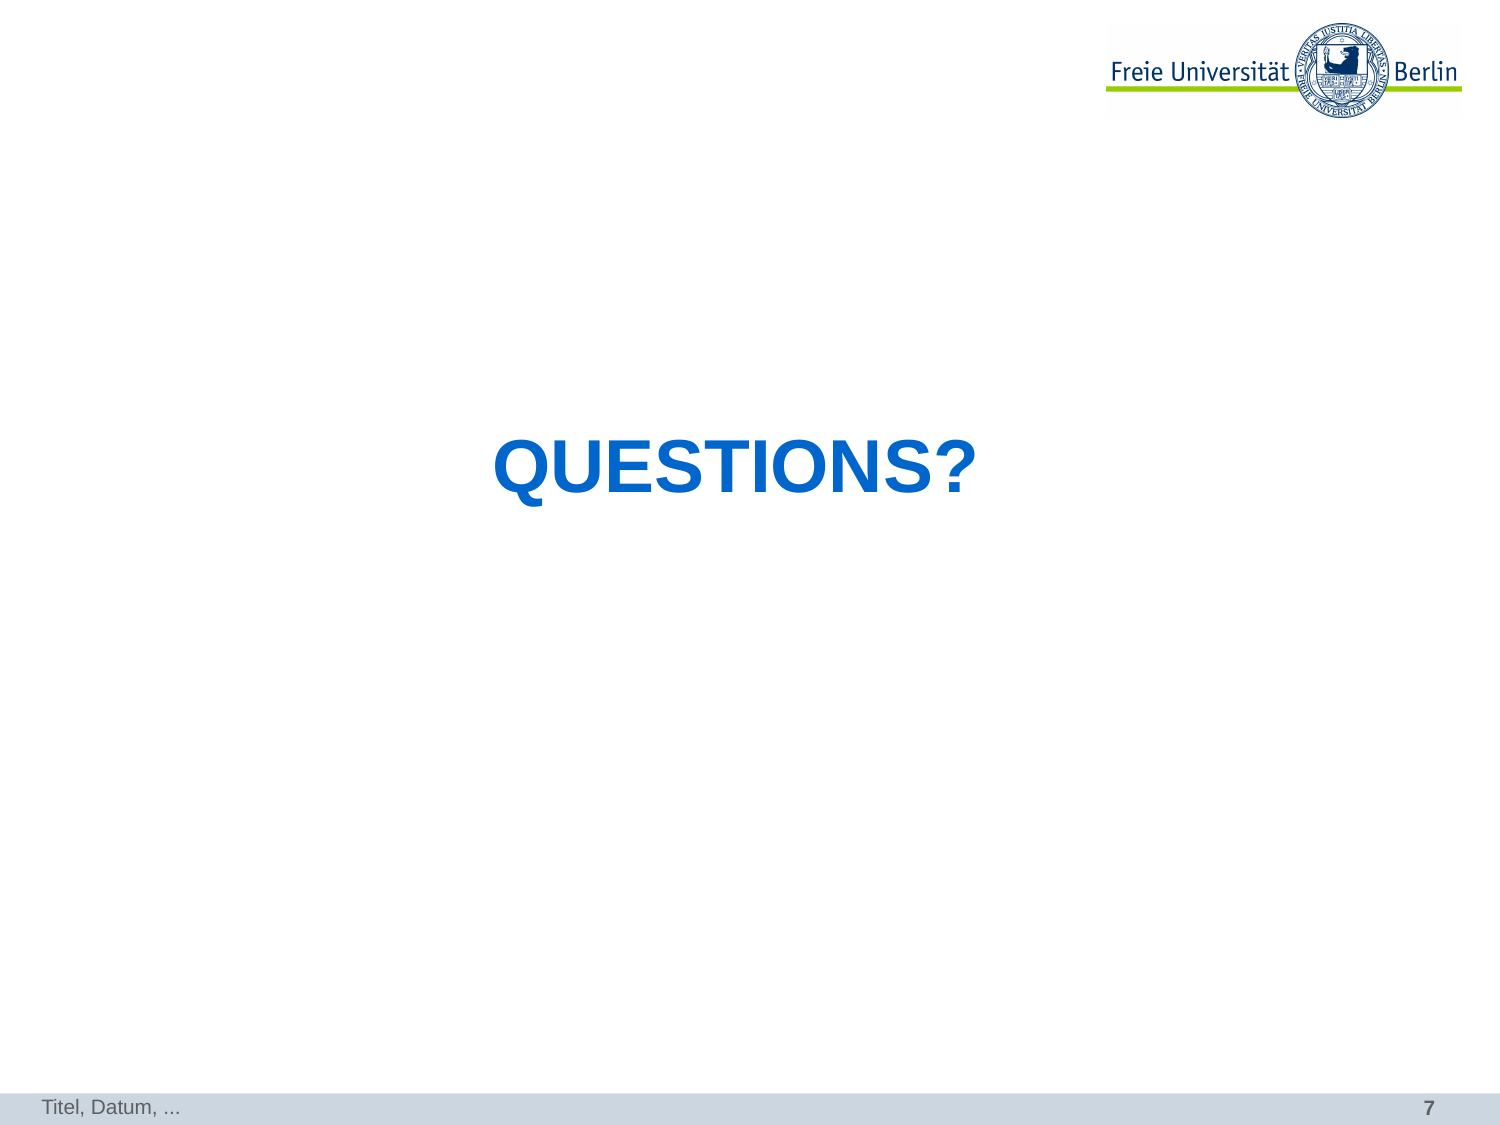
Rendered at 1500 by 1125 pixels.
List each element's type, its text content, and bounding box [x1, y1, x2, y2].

subtitle QUESTIONS? [37, 304, 1456, 631]
picture [1106, 23, 1462, 118]
